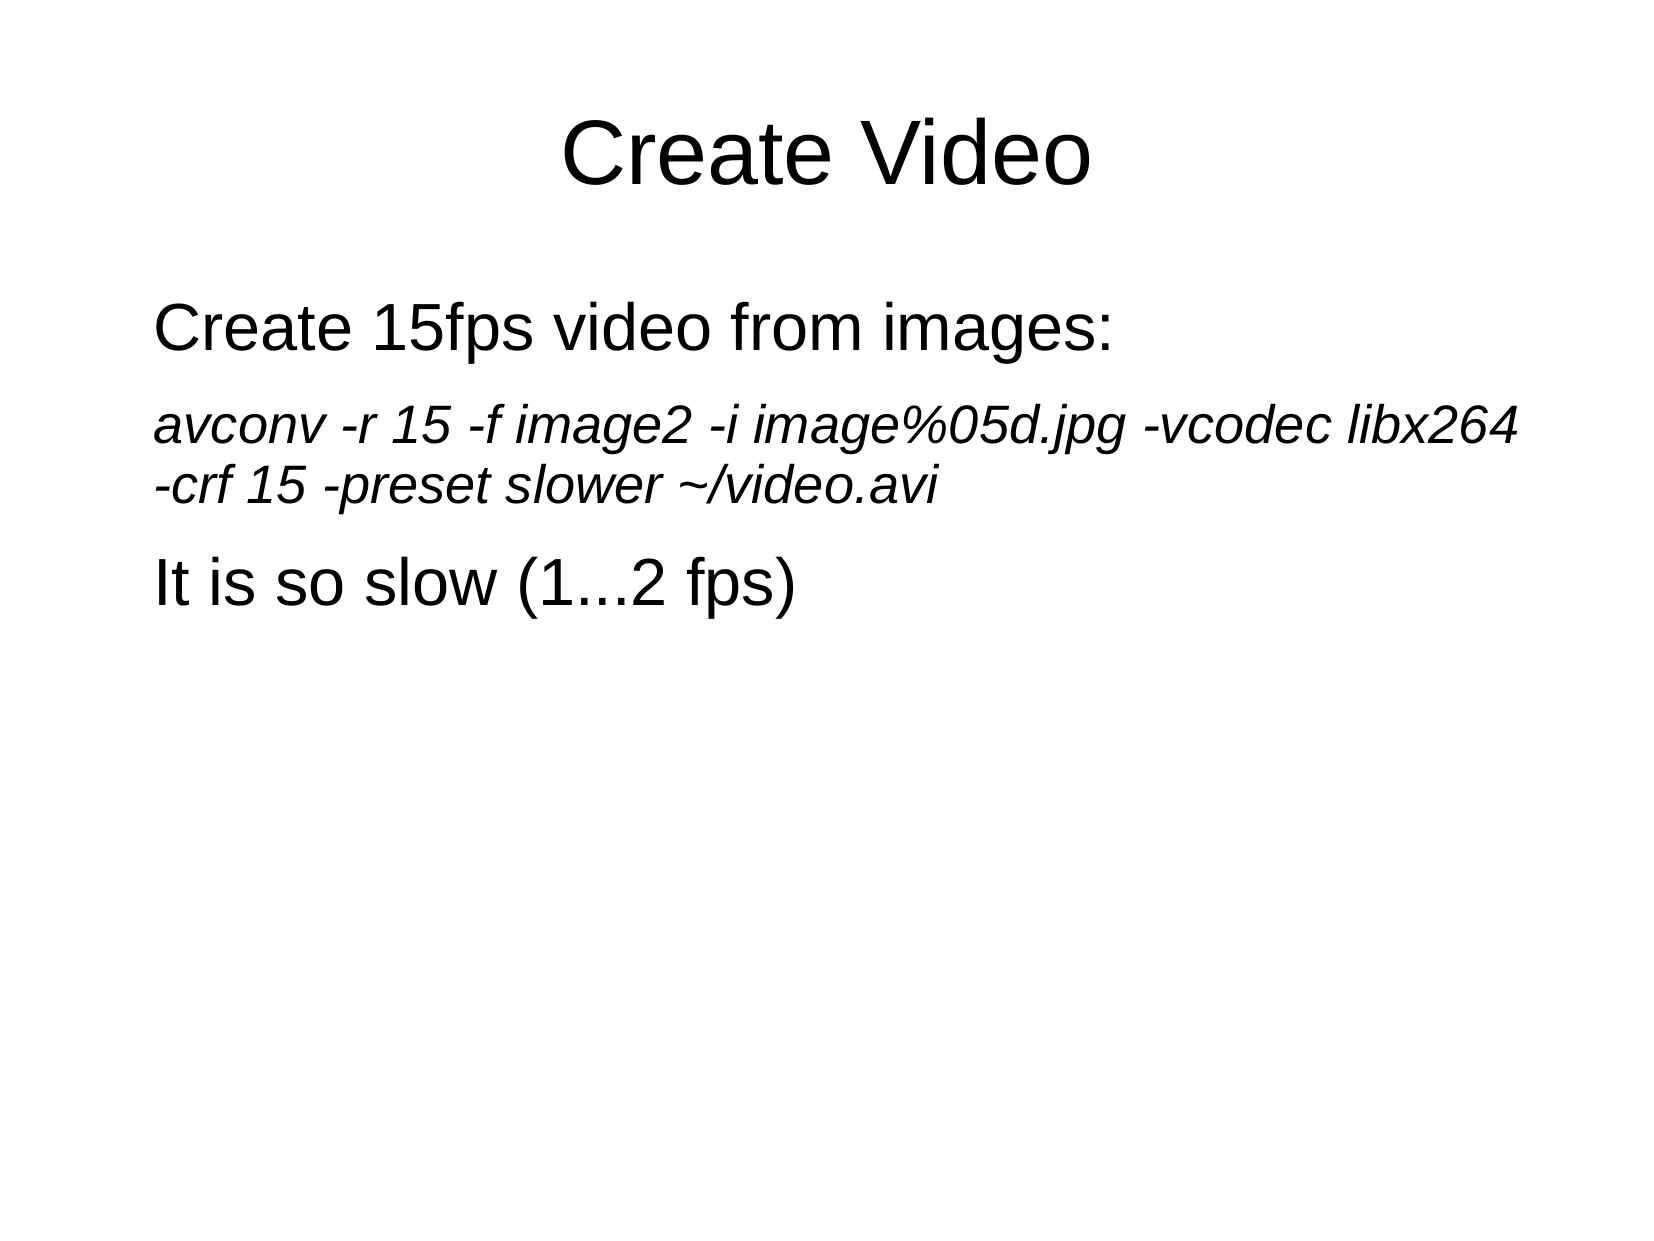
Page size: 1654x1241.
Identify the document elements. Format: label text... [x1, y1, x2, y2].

title Create Video [82, 49, 1571, 257]
list Create 15fps video from images: avconv -r 15 -f image2 -i image%05d.jpg -vcodec libx264 -crf 15 -preset slower ~/video.avi It is so slow (1...2 fps) [82, 290, 1538, 1010]
